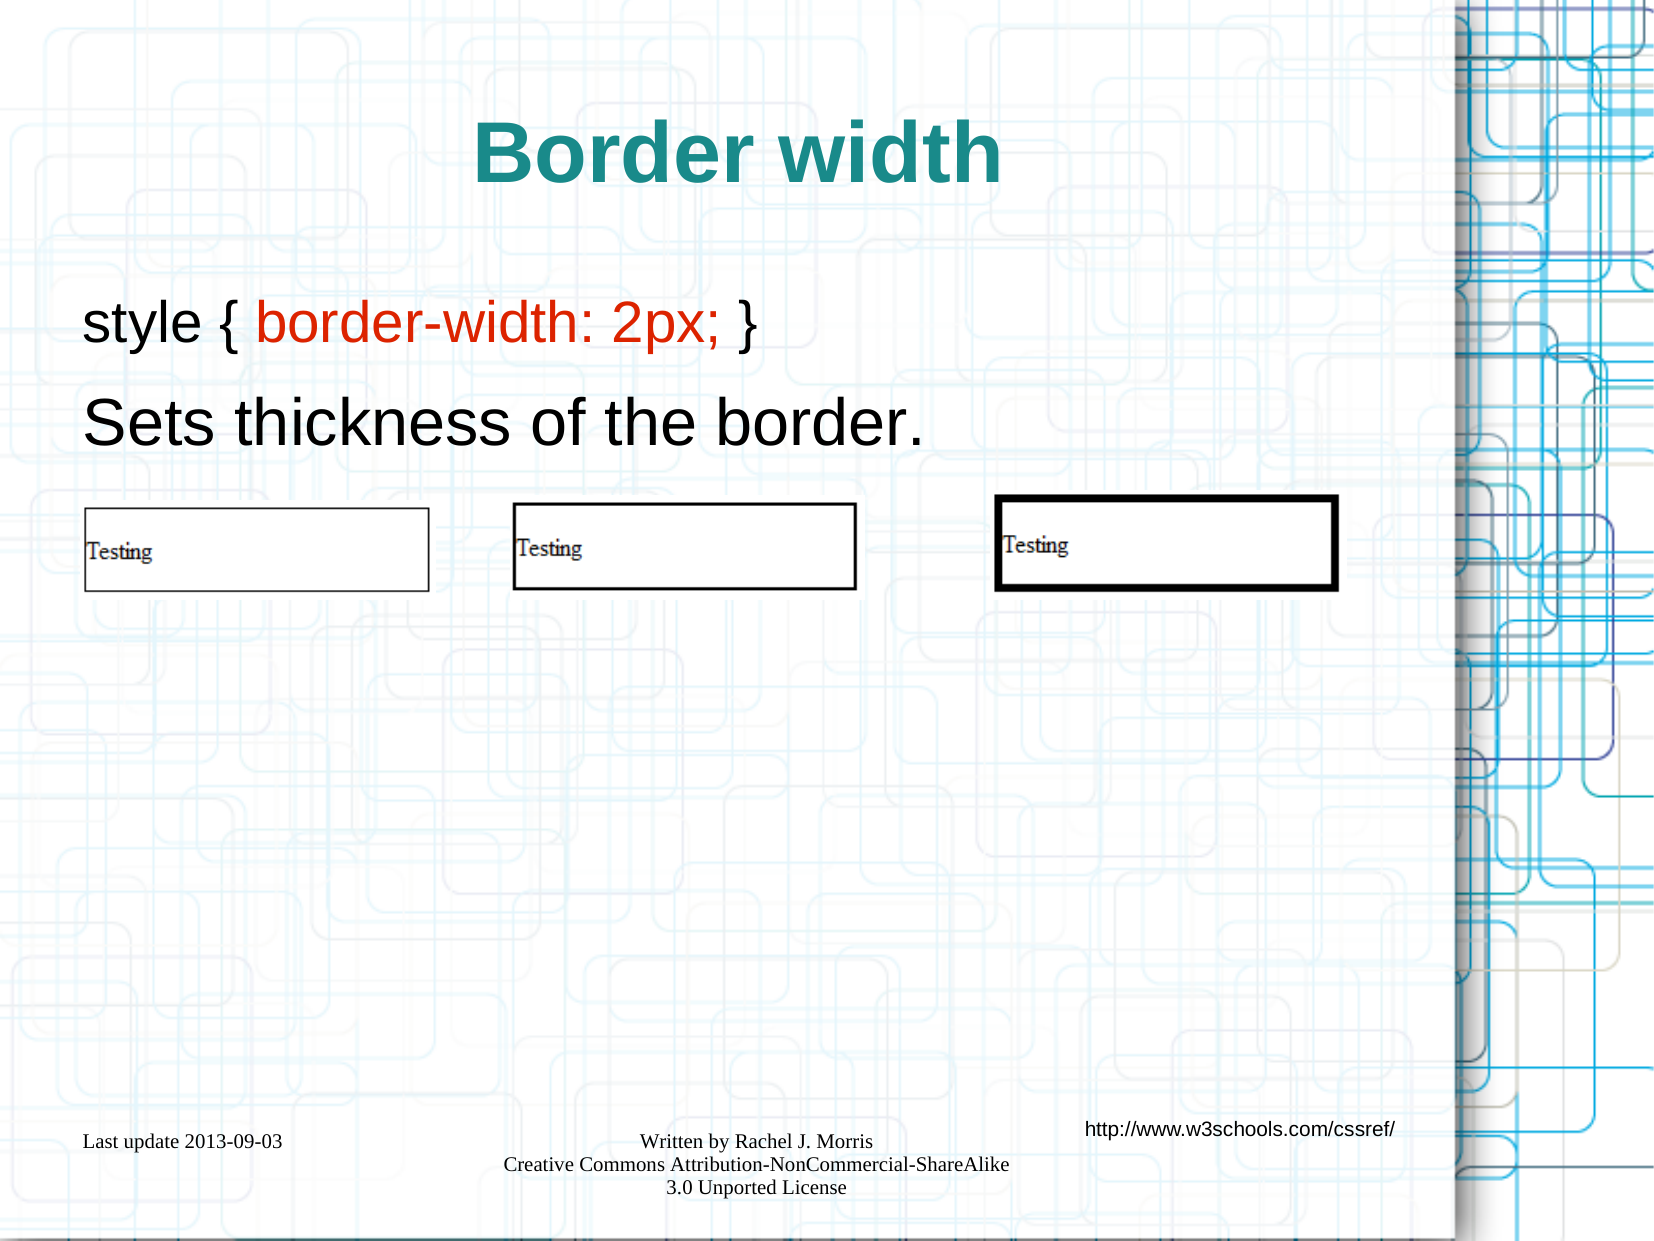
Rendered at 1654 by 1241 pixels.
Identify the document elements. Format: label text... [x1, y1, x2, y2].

picture [0, 0, 1654, 1241]
list style { border-width: 2px; } Sets thickness of the border. [82, 290, 1418, 1010]
text_box http://www.w3schools.com/cssref/ [1050, 1110, 1411, 1149]
title Border width [59, 49, 1418, 257]
